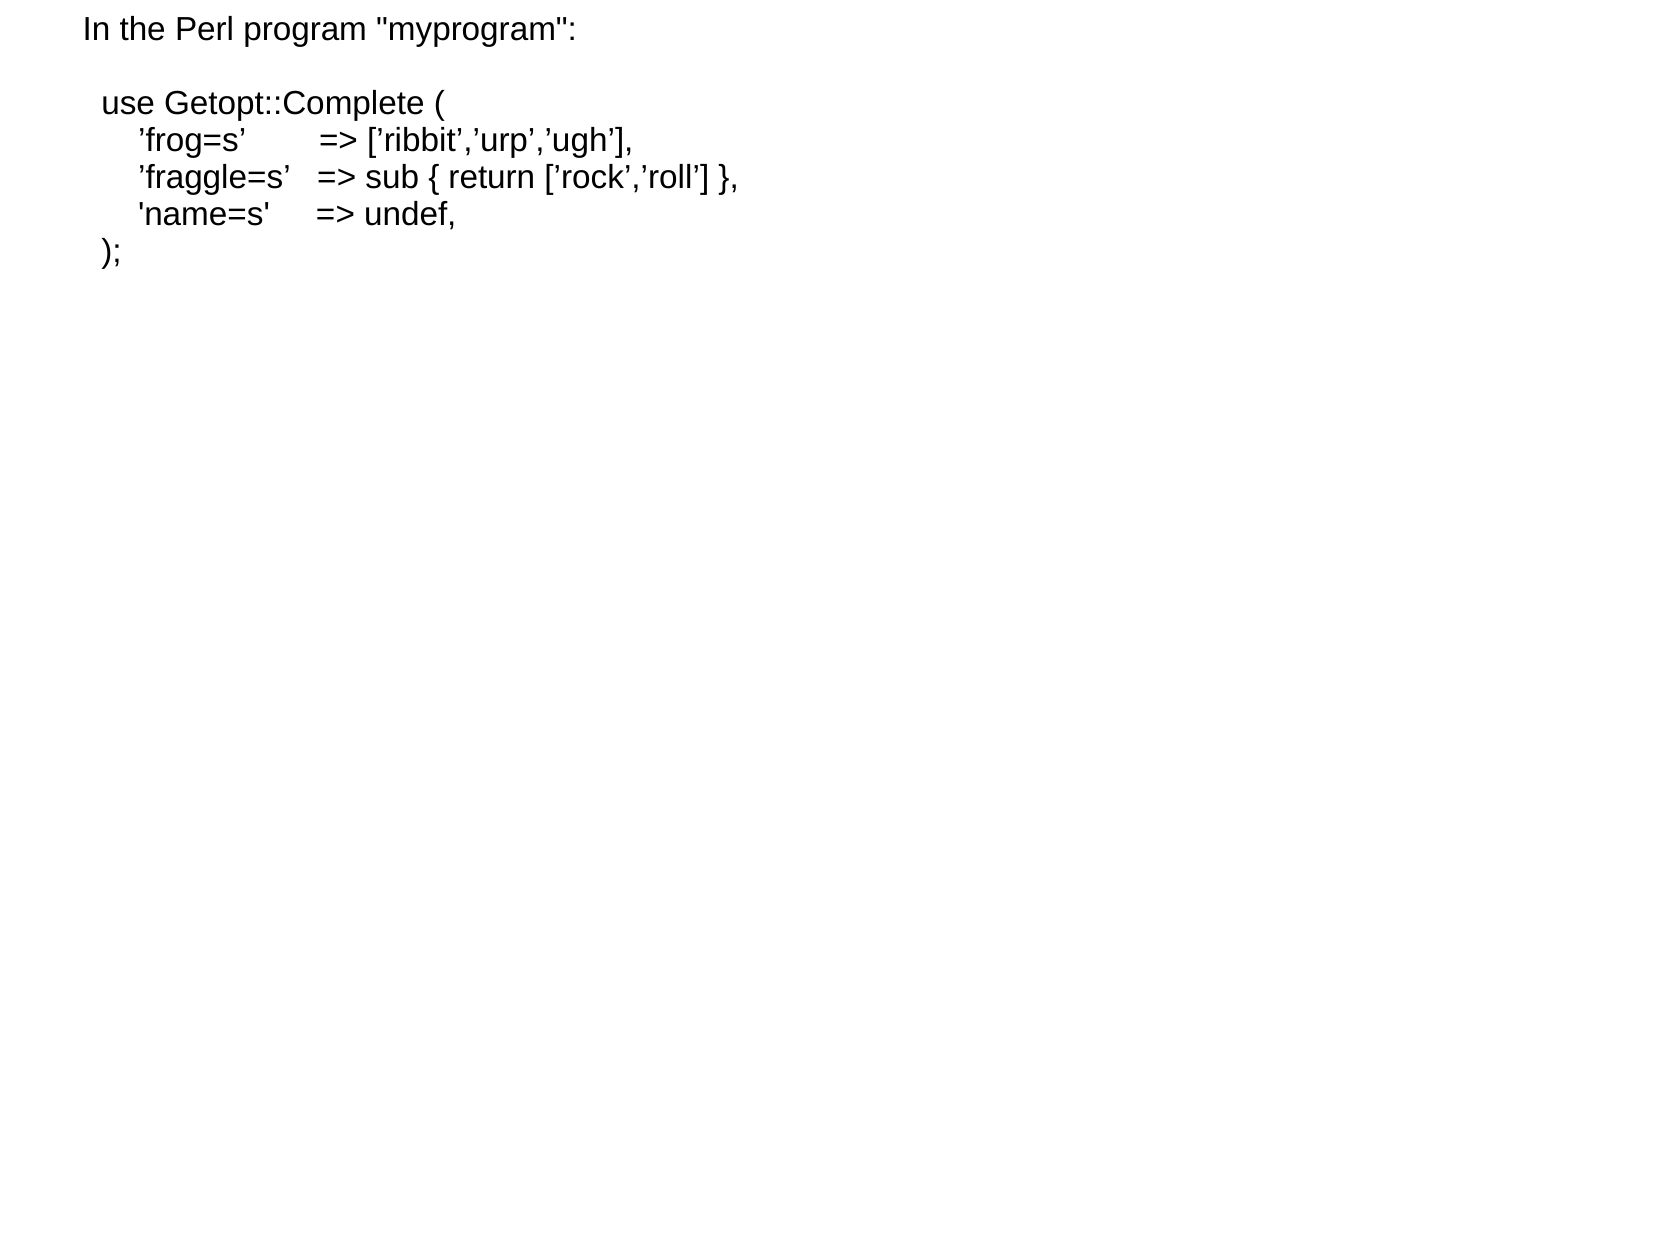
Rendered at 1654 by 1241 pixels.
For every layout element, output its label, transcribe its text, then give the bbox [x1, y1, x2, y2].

subtitle In the Perl program "myprogram": use Getopt::Complete ( ’frog=s’ => [’ribbit’,’urp’,’ugh’], ’fraggle=s’ => sub { return [’rock’,’roll’] }, 'name=s' => undef, ); [82, 10, 1571, 1070]
